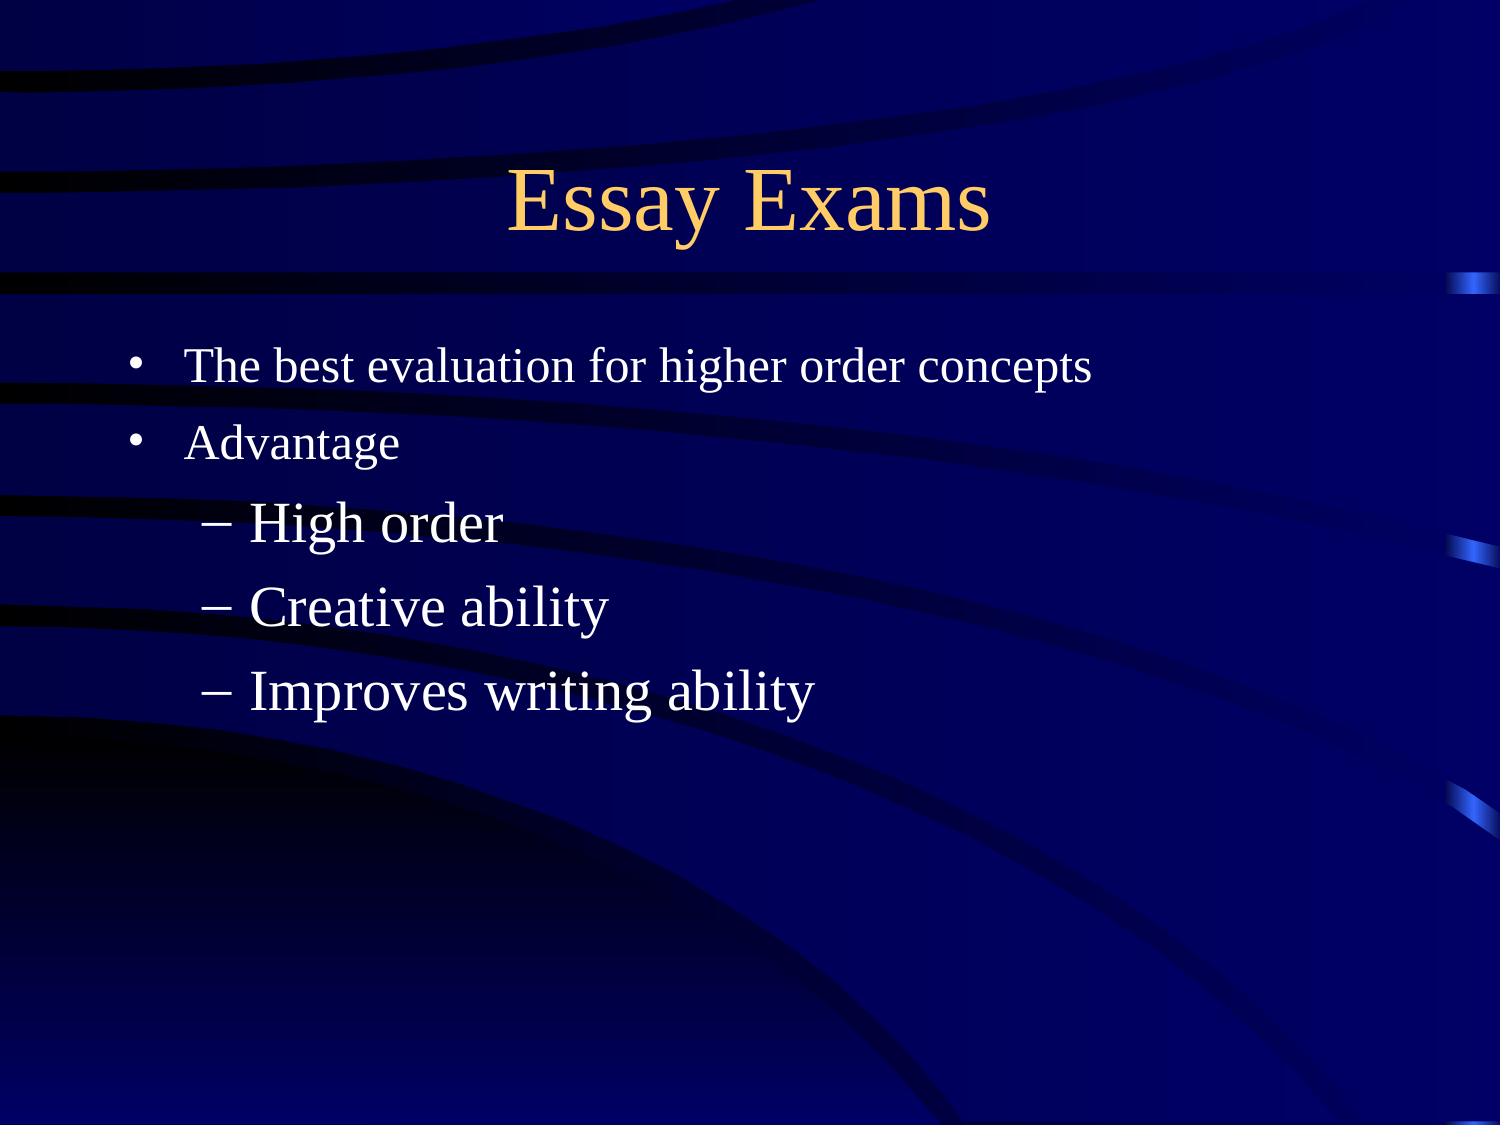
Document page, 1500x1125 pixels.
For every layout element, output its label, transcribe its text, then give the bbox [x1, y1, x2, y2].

title Essay Exams [112, 99, 1388, 288]
list The best evaluation for higher order concepts Advantage High order Creative ability Improves writing ability [112, 324, 1388, 1000]
